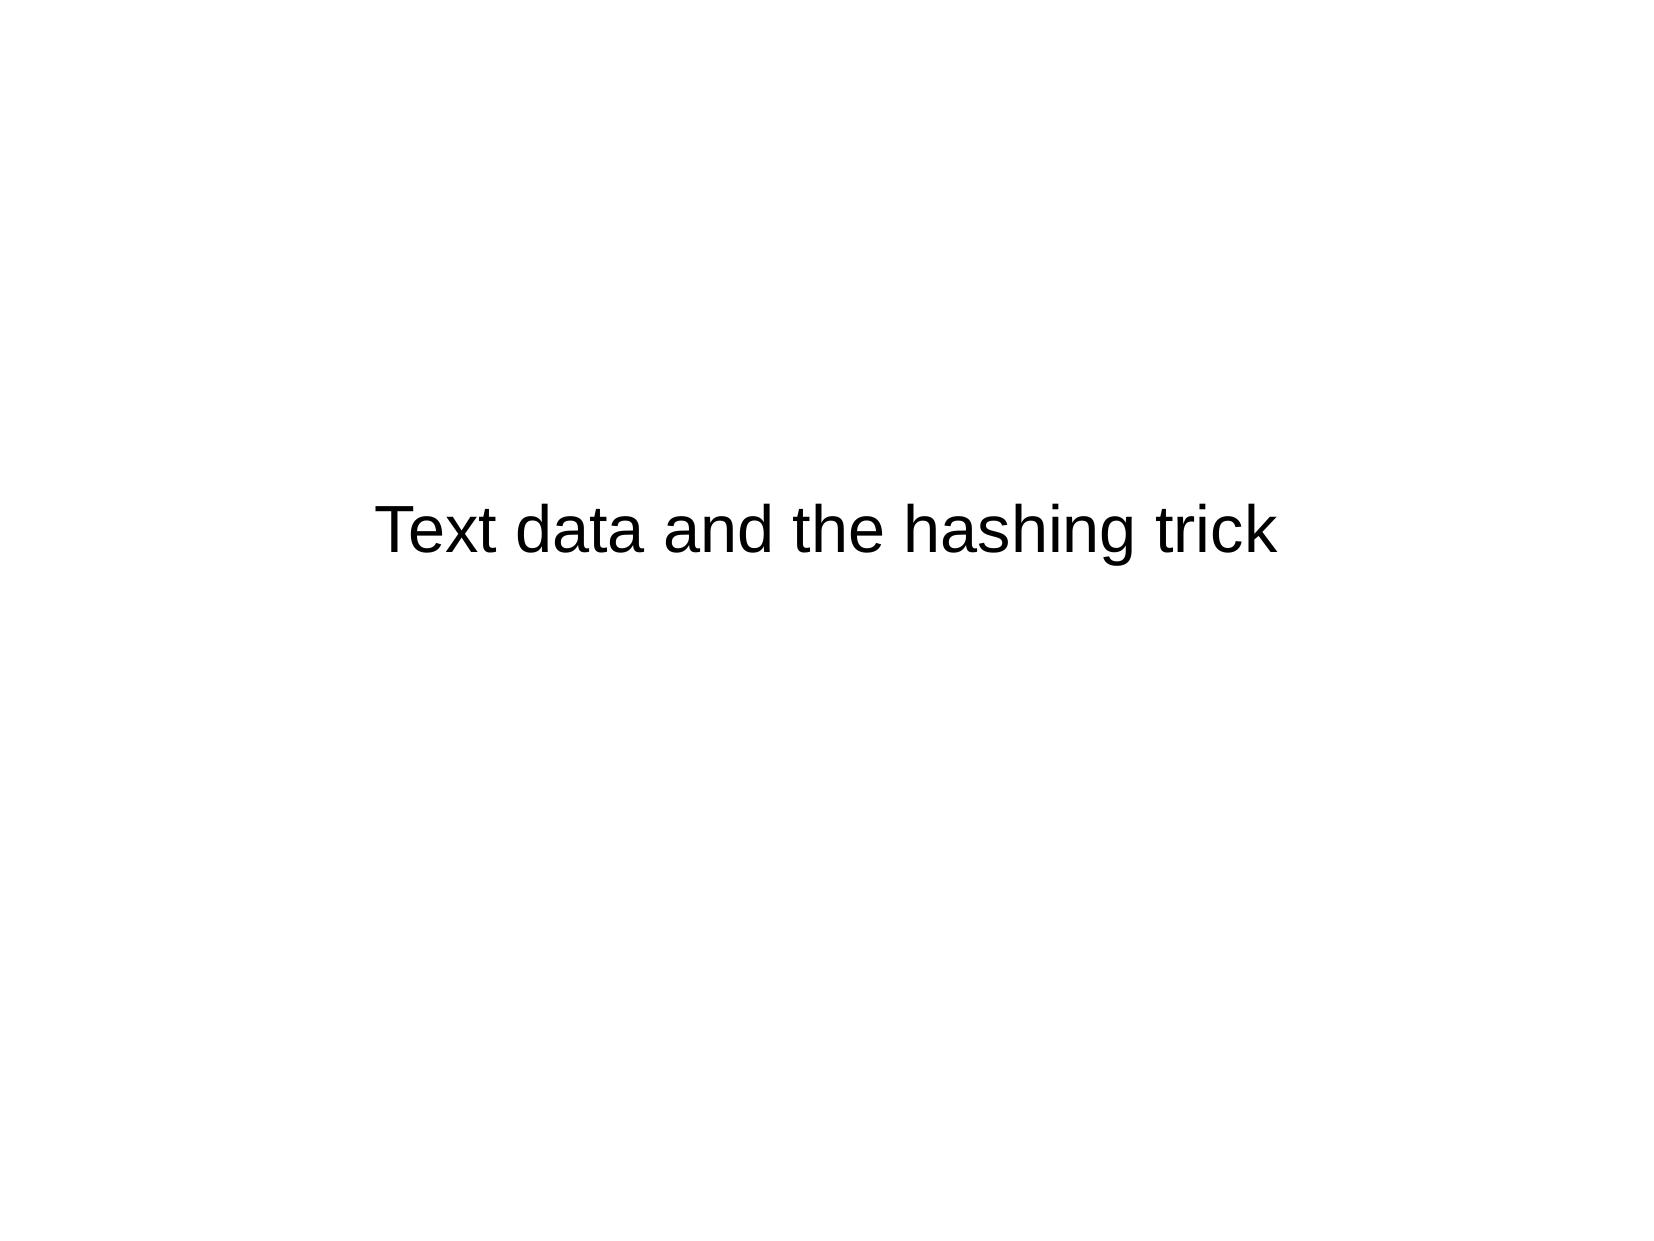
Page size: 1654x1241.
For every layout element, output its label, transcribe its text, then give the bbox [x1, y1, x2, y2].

subtitle Text data and the hashing trick [82, 49, 1571, 1010]
